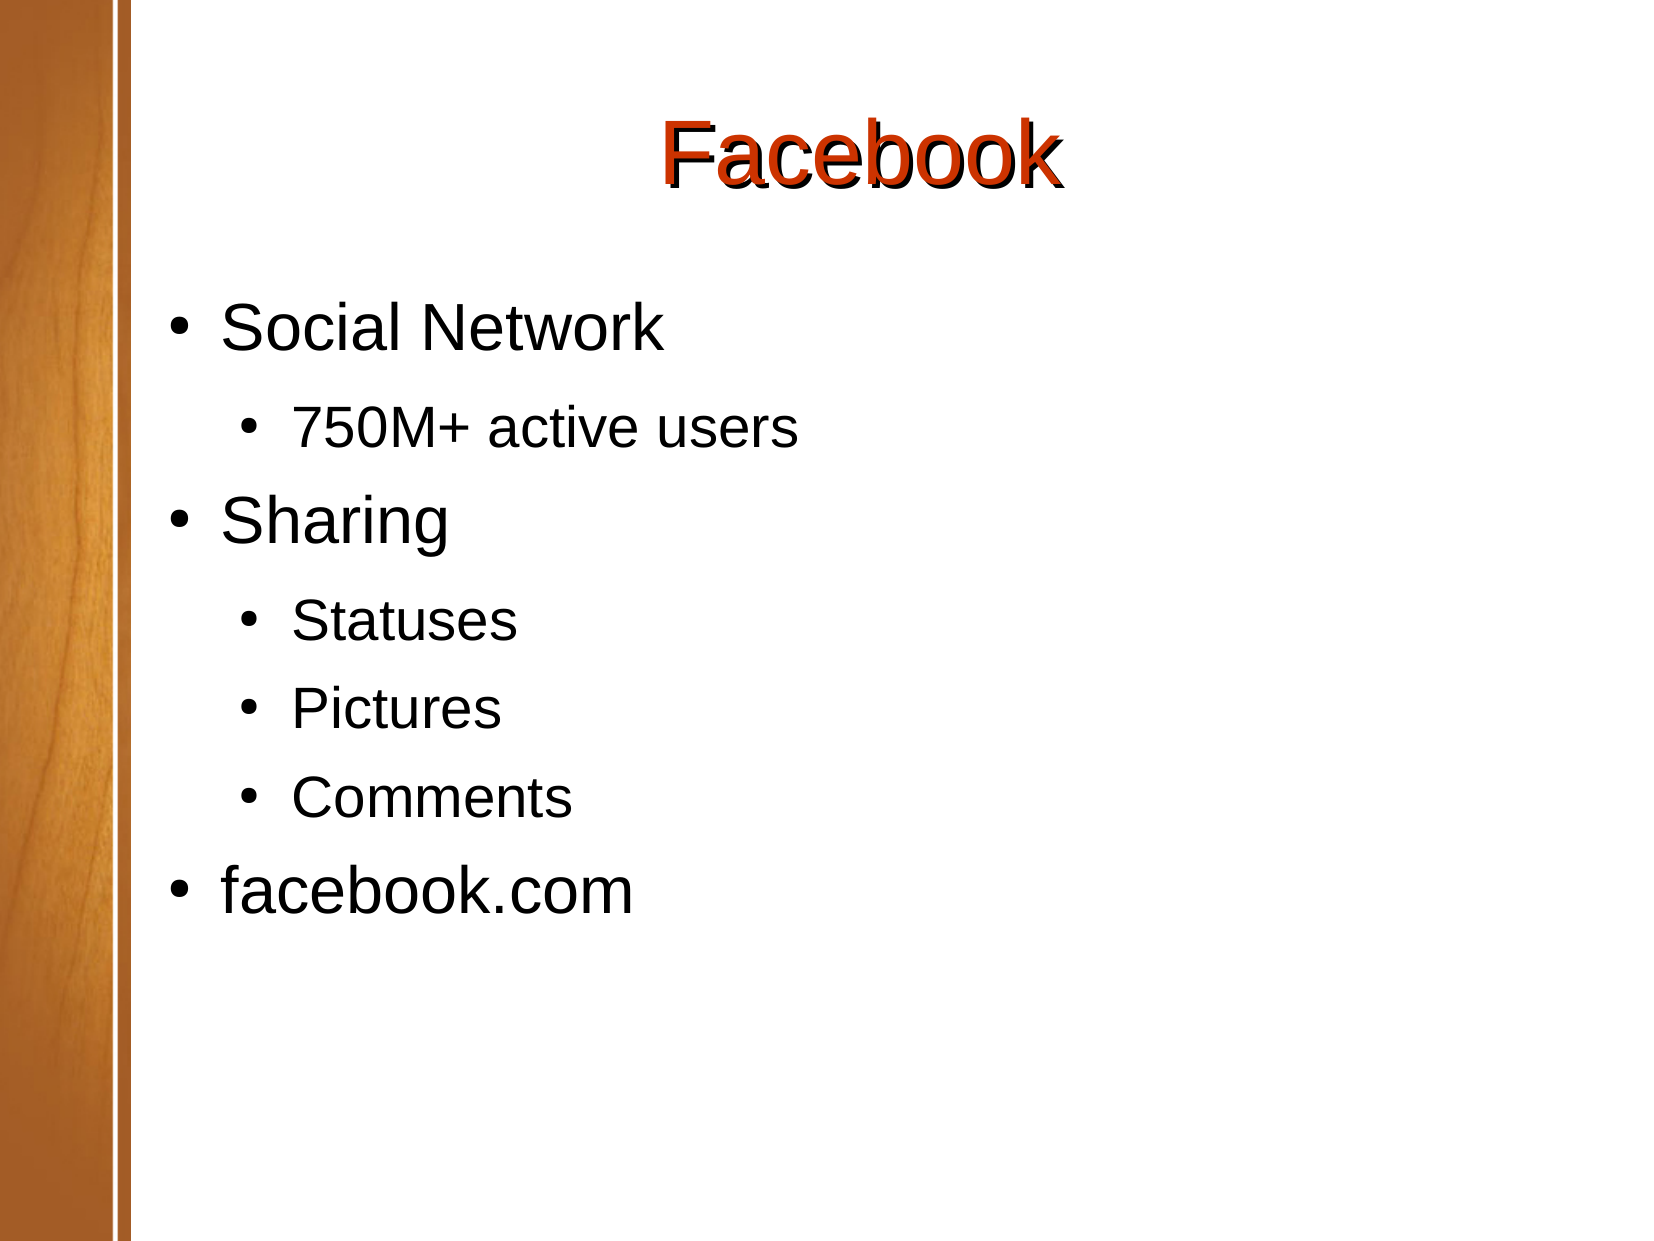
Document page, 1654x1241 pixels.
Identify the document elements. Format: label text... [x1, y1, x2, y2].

title Facebook [150, 56, 1571, 250]
picture [0, 0, 131, 1241]
list Social Network 750M+ active users Sharing Statuses Pictures Comments facebook.com [150, 290, 1571, 1094]
